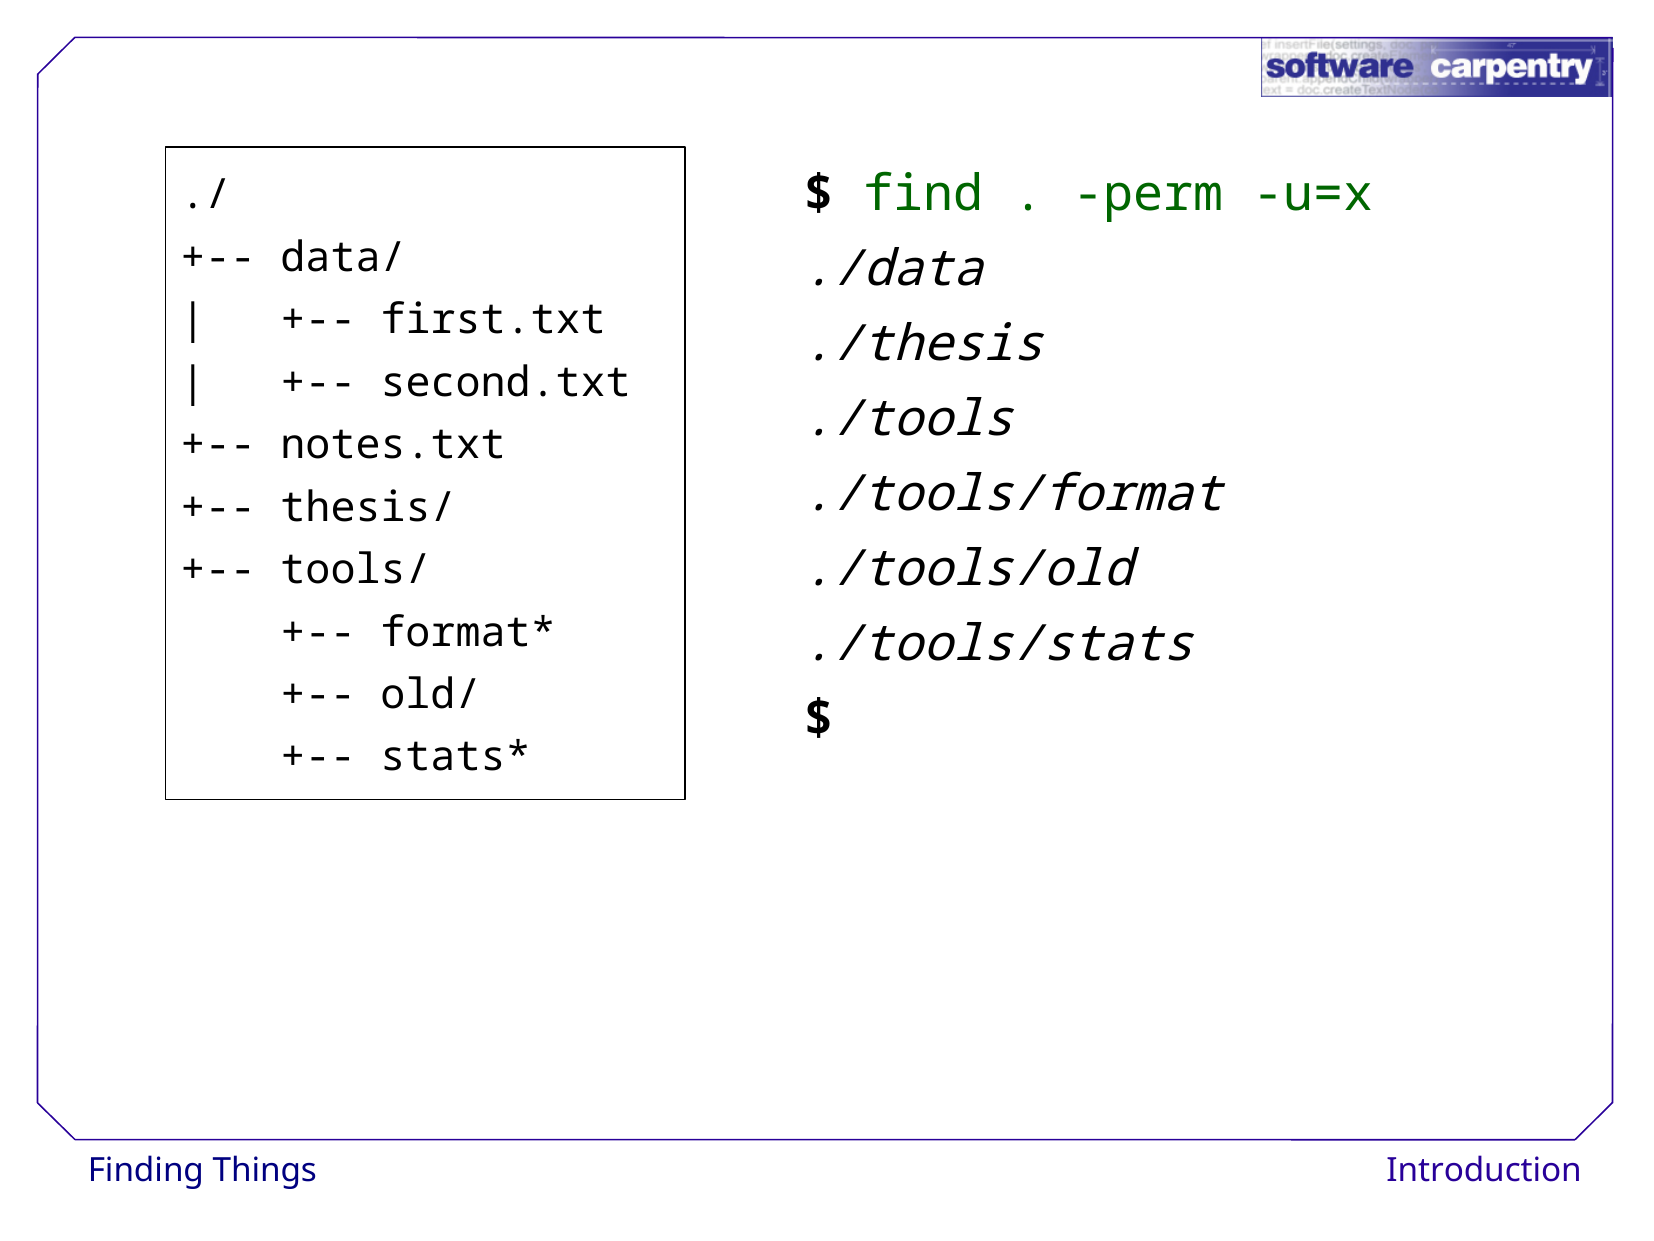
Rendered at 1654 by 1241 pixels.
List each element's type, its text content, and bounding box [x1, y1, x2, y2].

text_box $ find . -perm -u=x ./data ./thesis ./tools ./tools/format ./tools/old ./tools/stats $ [788, 138, 1536, 1055]
picture [1261, 39, 1613, 97]
text_box ./ +-- data/ | +-- first.txt | +-- second.txt +-- notes.txt +-- thesis/ +-- tools/ +-- format* +-- old/ +-- stats* [165, 147, 686, 800]
